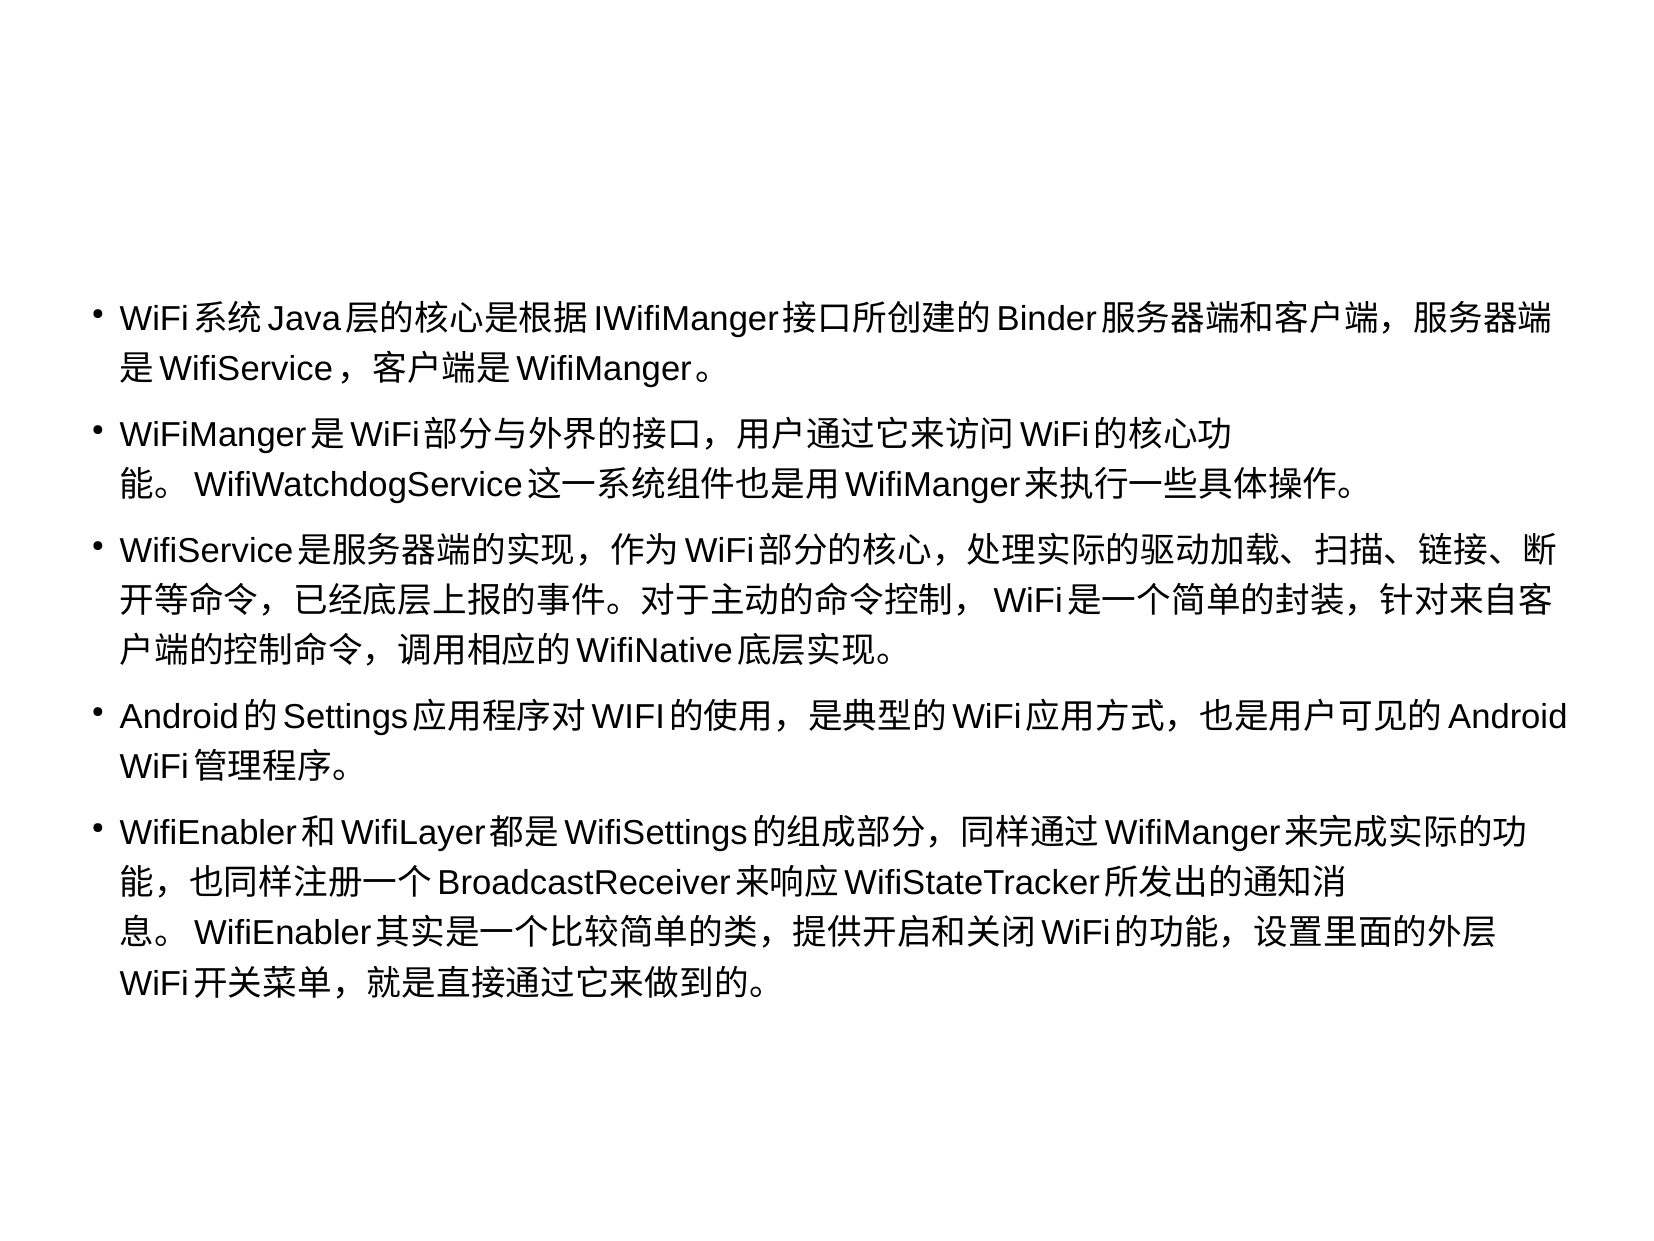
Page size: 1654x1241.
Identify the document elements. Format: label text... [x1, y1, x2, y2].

list WiFi系统Java层的核心是根据IWifiManger接口所创建的Binder服务器端和客户端，服务器端是WifiService，客户端是WifiManger。 WiFiManger是WiFi部分与外界的接口，用户通过它来访问WiFi的核心功能。WifiWatchdogService这一系统组件也是用WifiManger来执行一些具体操作。 WifiService是服务器端的实现，作为WiFi部分的核心，处理实际的驱动加载、扫描、链接、断开等命令，已经底层上报的事件。对于主动的命令控制，WiFi是一个简单的封装，针对来自客户端的控制命令，调用相应的WifiNative底层实现。 Android的Settings应用程序对WIFI的使用，是典型的WiFi应用方式，也是用户可见的Android WiFi管理程序。 WifiEnabler和WifiLayer都是WifiSettings的组成部分，同样通过WifiManger来完成实际的功能，也同样注册一个BroadcastReceiver来响应WifiStateTracker所发出的通知消息。WifiEnabler其实是一个比较简单的类，提供开启和关闭WiFi的功能，设置里面的外层WiFi开关菜单，就是直接通过它来做到的。 [82, 290, 1571, 1010]
